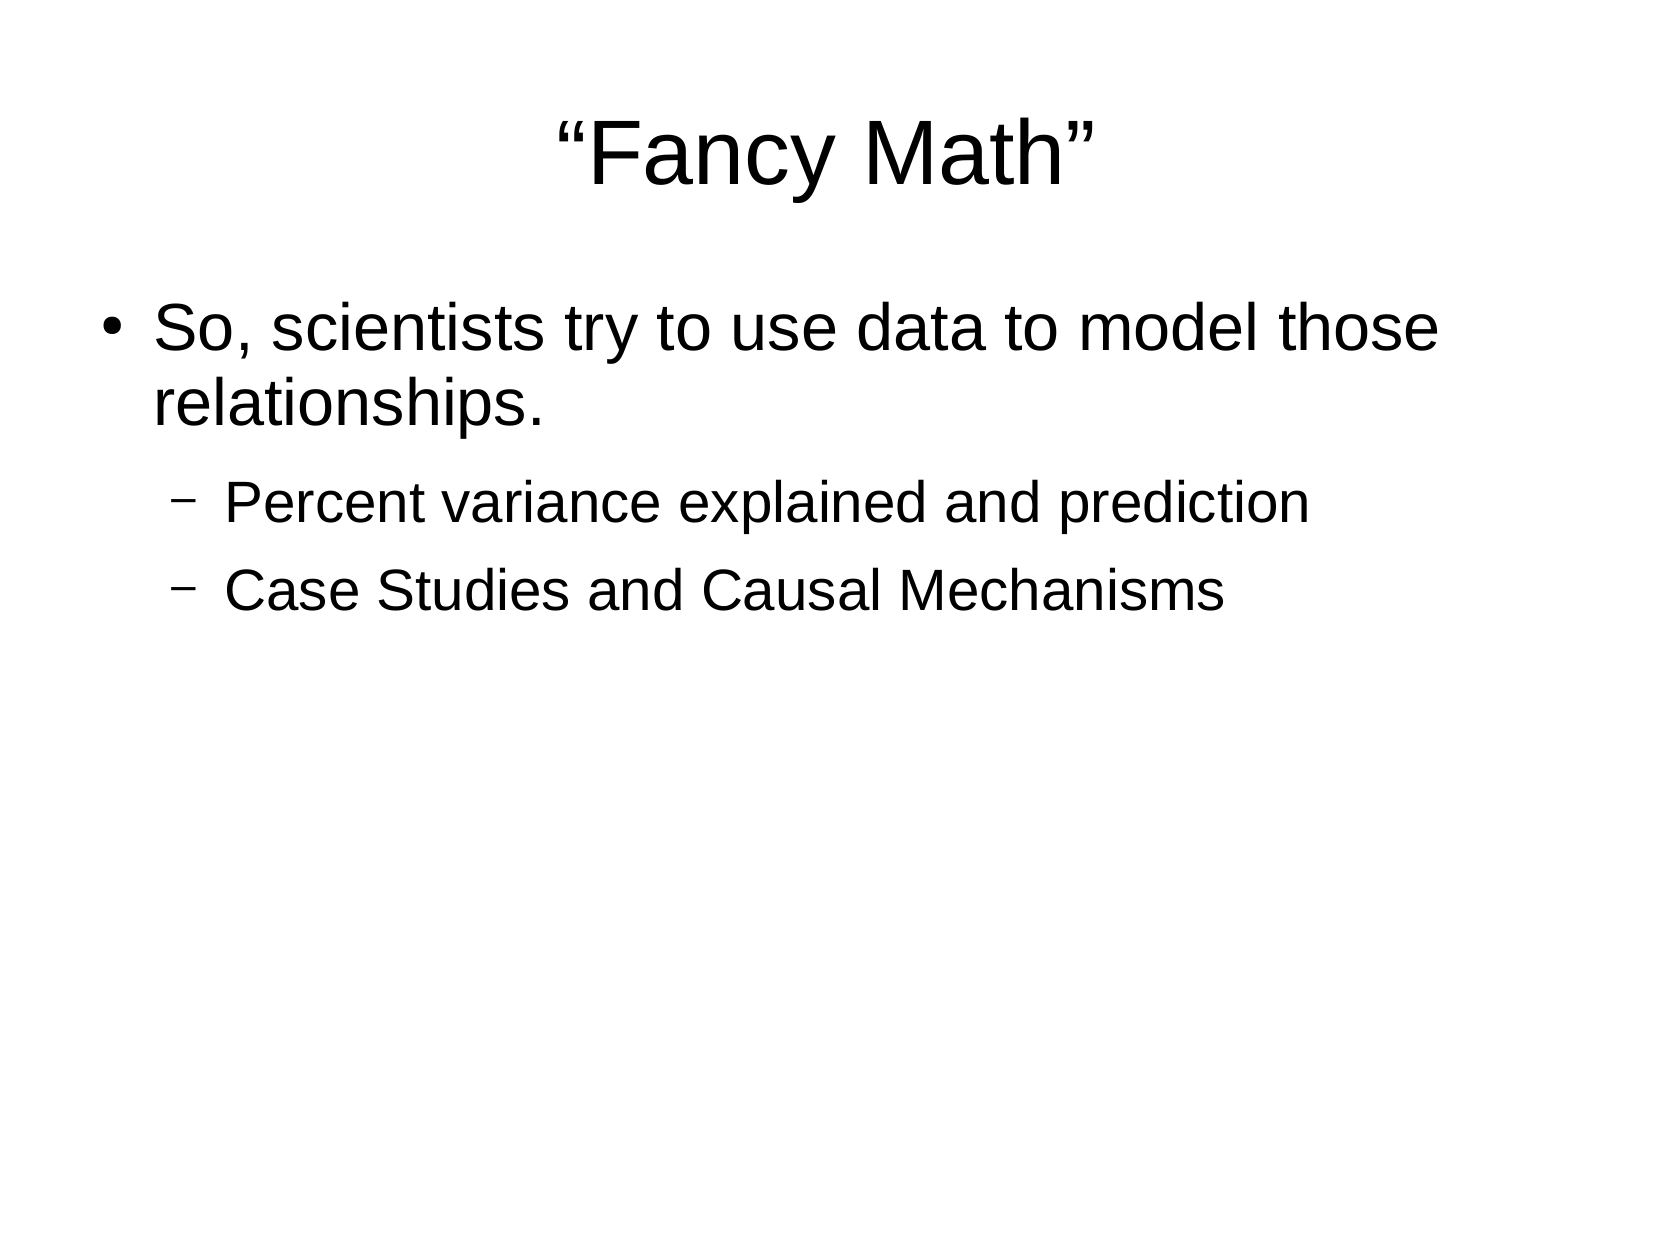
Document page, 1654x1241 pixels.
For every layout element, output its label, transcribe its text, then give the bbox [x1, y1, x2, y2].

list So, scientists try to use data to model those relationships. Percent variance explained and prediction Case Studies and Causal Mechanisms [82, 290, 1571, 1010]
title “Fancy Math” [82, 49, 1571, 257]
